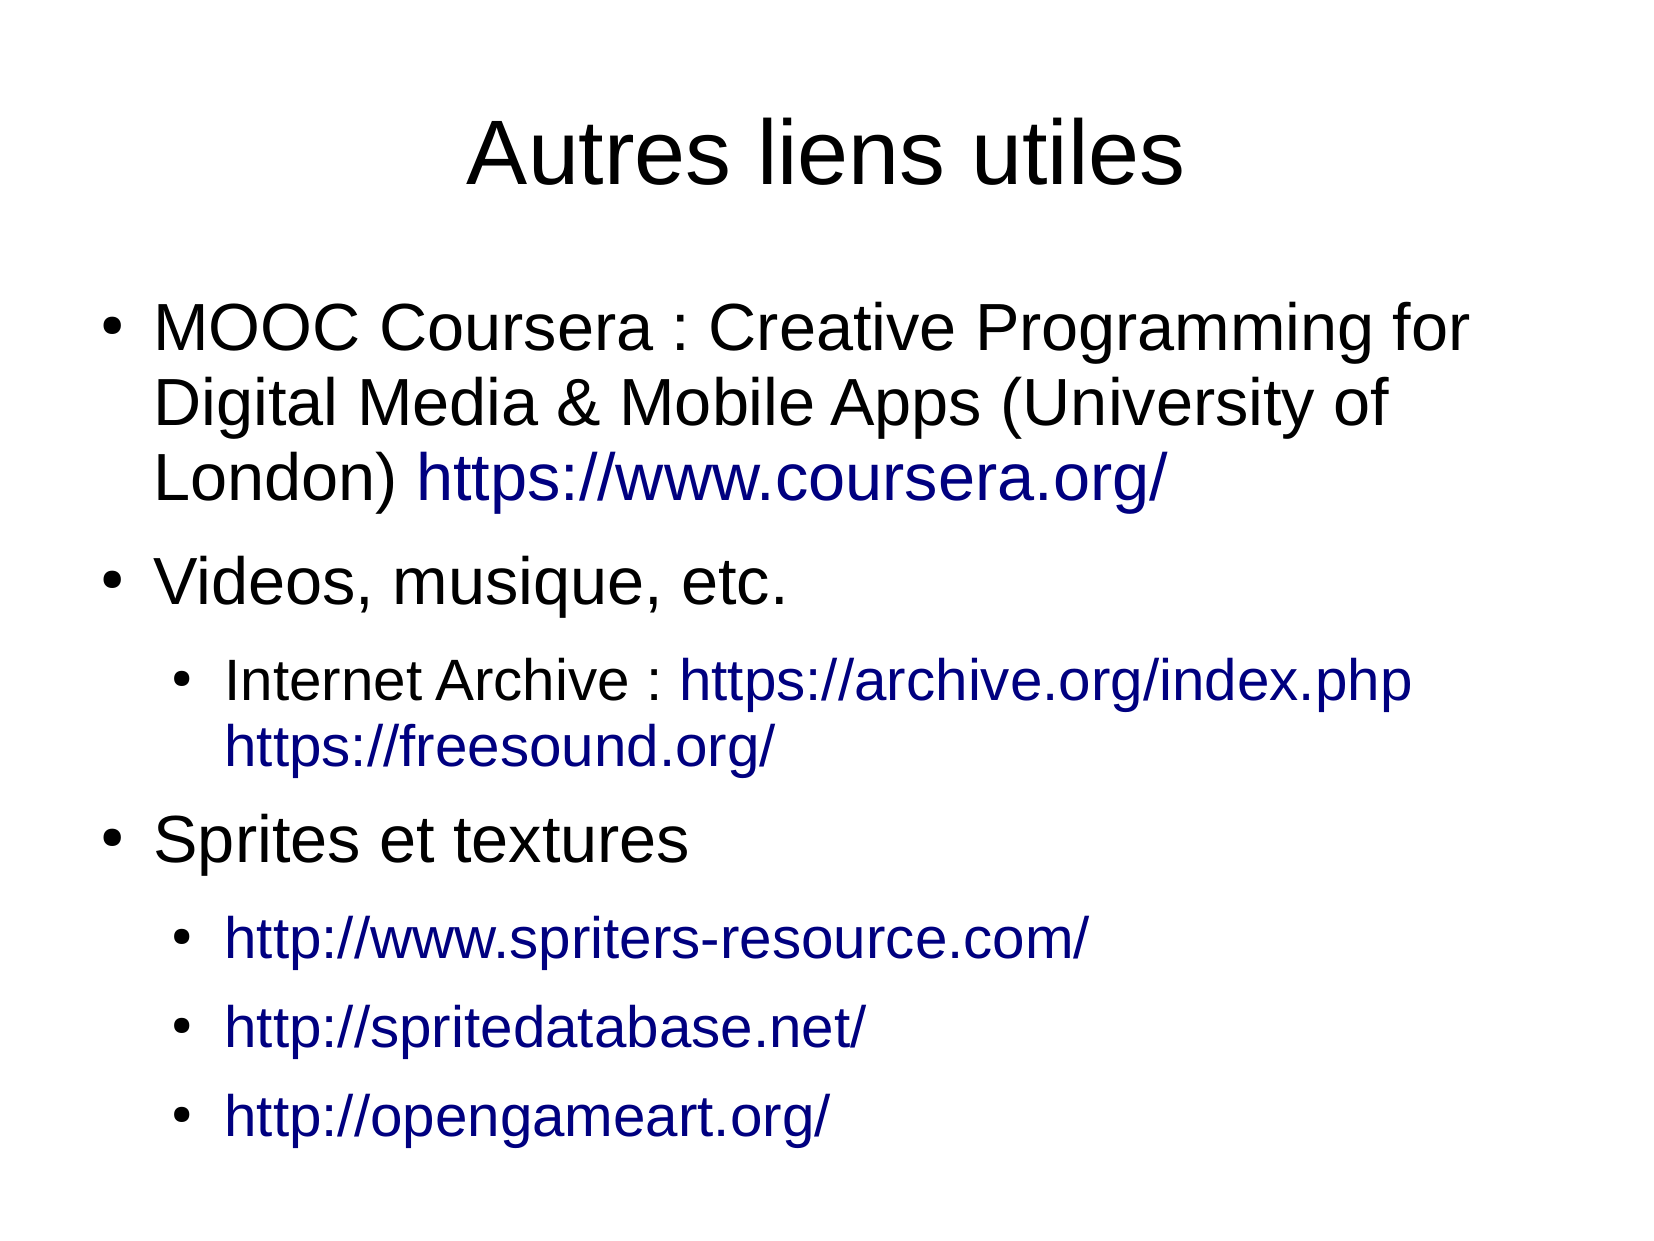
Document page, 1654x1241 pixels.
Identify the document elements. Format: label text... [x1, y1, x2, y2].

title Autres liens utiles [82, 49, 1571, 257]
list MOOC Coursera : Creative Programming for Digital Media & Mobile Apps (University of London) https://www.coursera.org/ Videos, musique, etc. Internet Archive : https://archive.org/index.phphttps://freesound.org/ Sprites et textures http://www.spriters-resource.com/ http://spritedatabase.net/ http://opengameart.org/ [82, 290, 1571, 1148]
